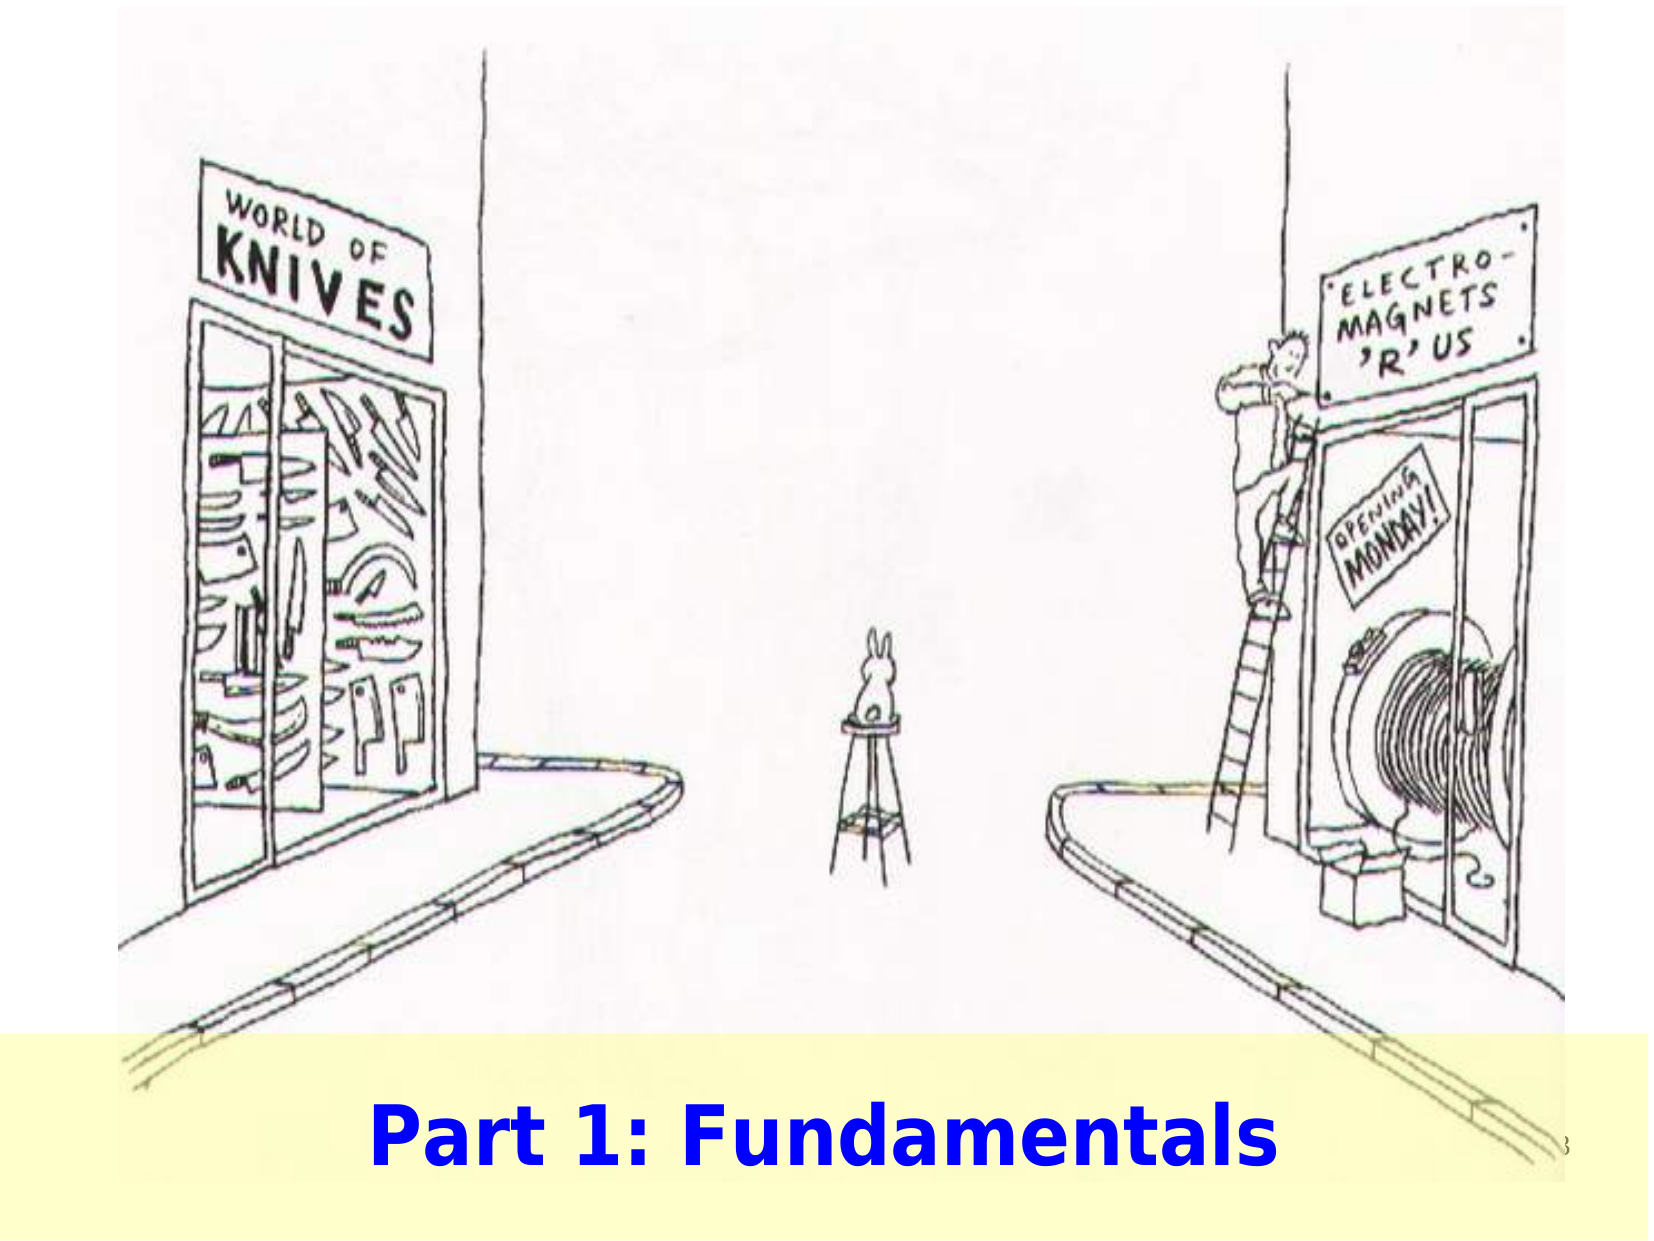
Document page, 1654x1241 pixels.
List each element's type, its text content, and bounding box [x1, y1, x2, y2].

title Part 1: Fundamentals [0, 1033, 1649, 1241]
picture [118, 6, 1565, 1033]
